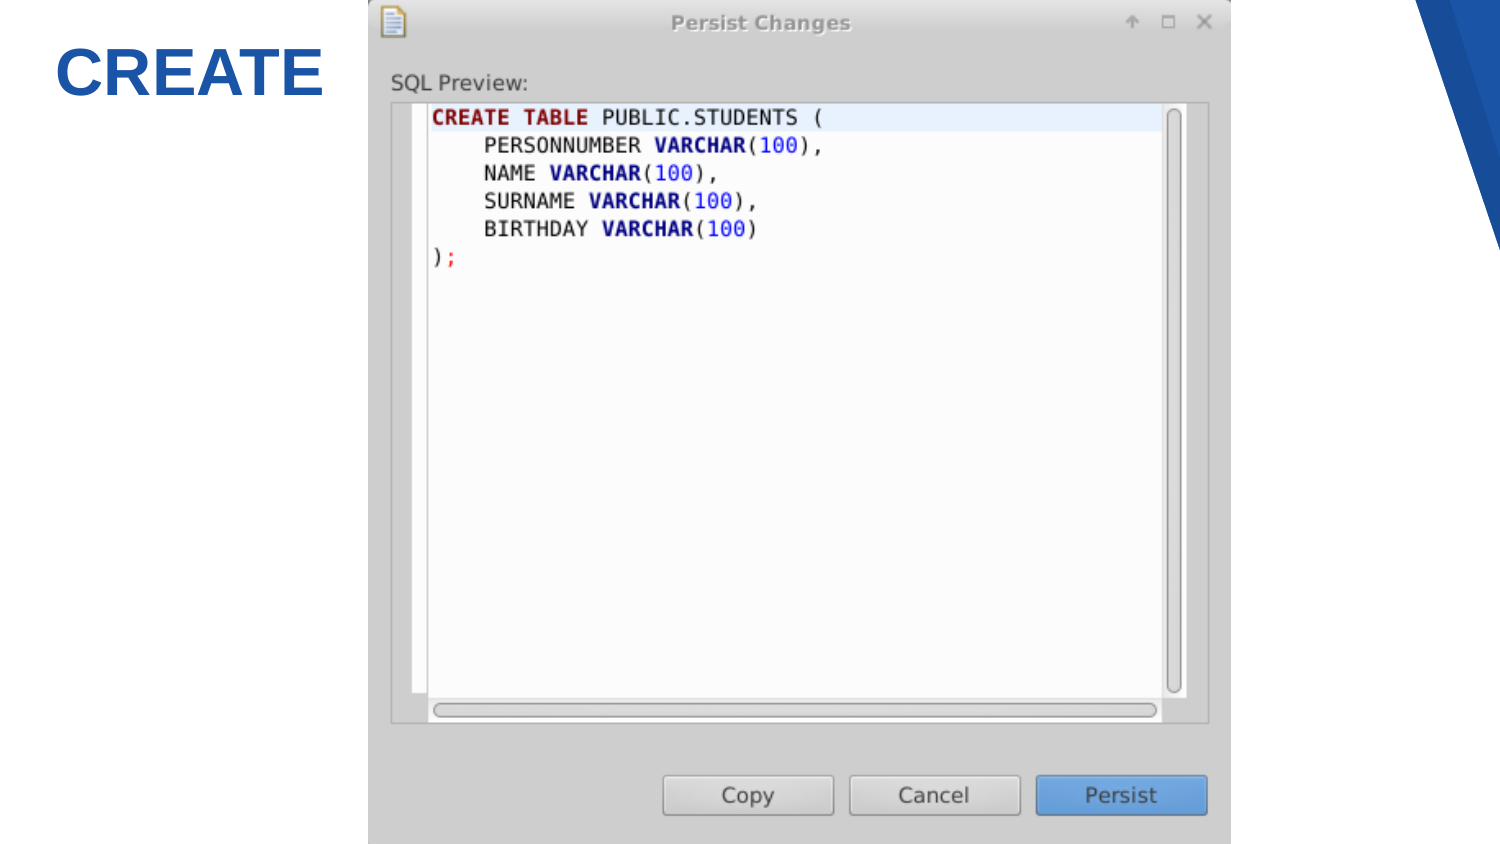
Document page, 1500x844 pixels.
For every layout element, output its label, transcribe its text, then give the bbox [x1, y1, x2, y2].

title CREATE [40, 56, 368, 124]
picture [368, 0, 1231, 844]
